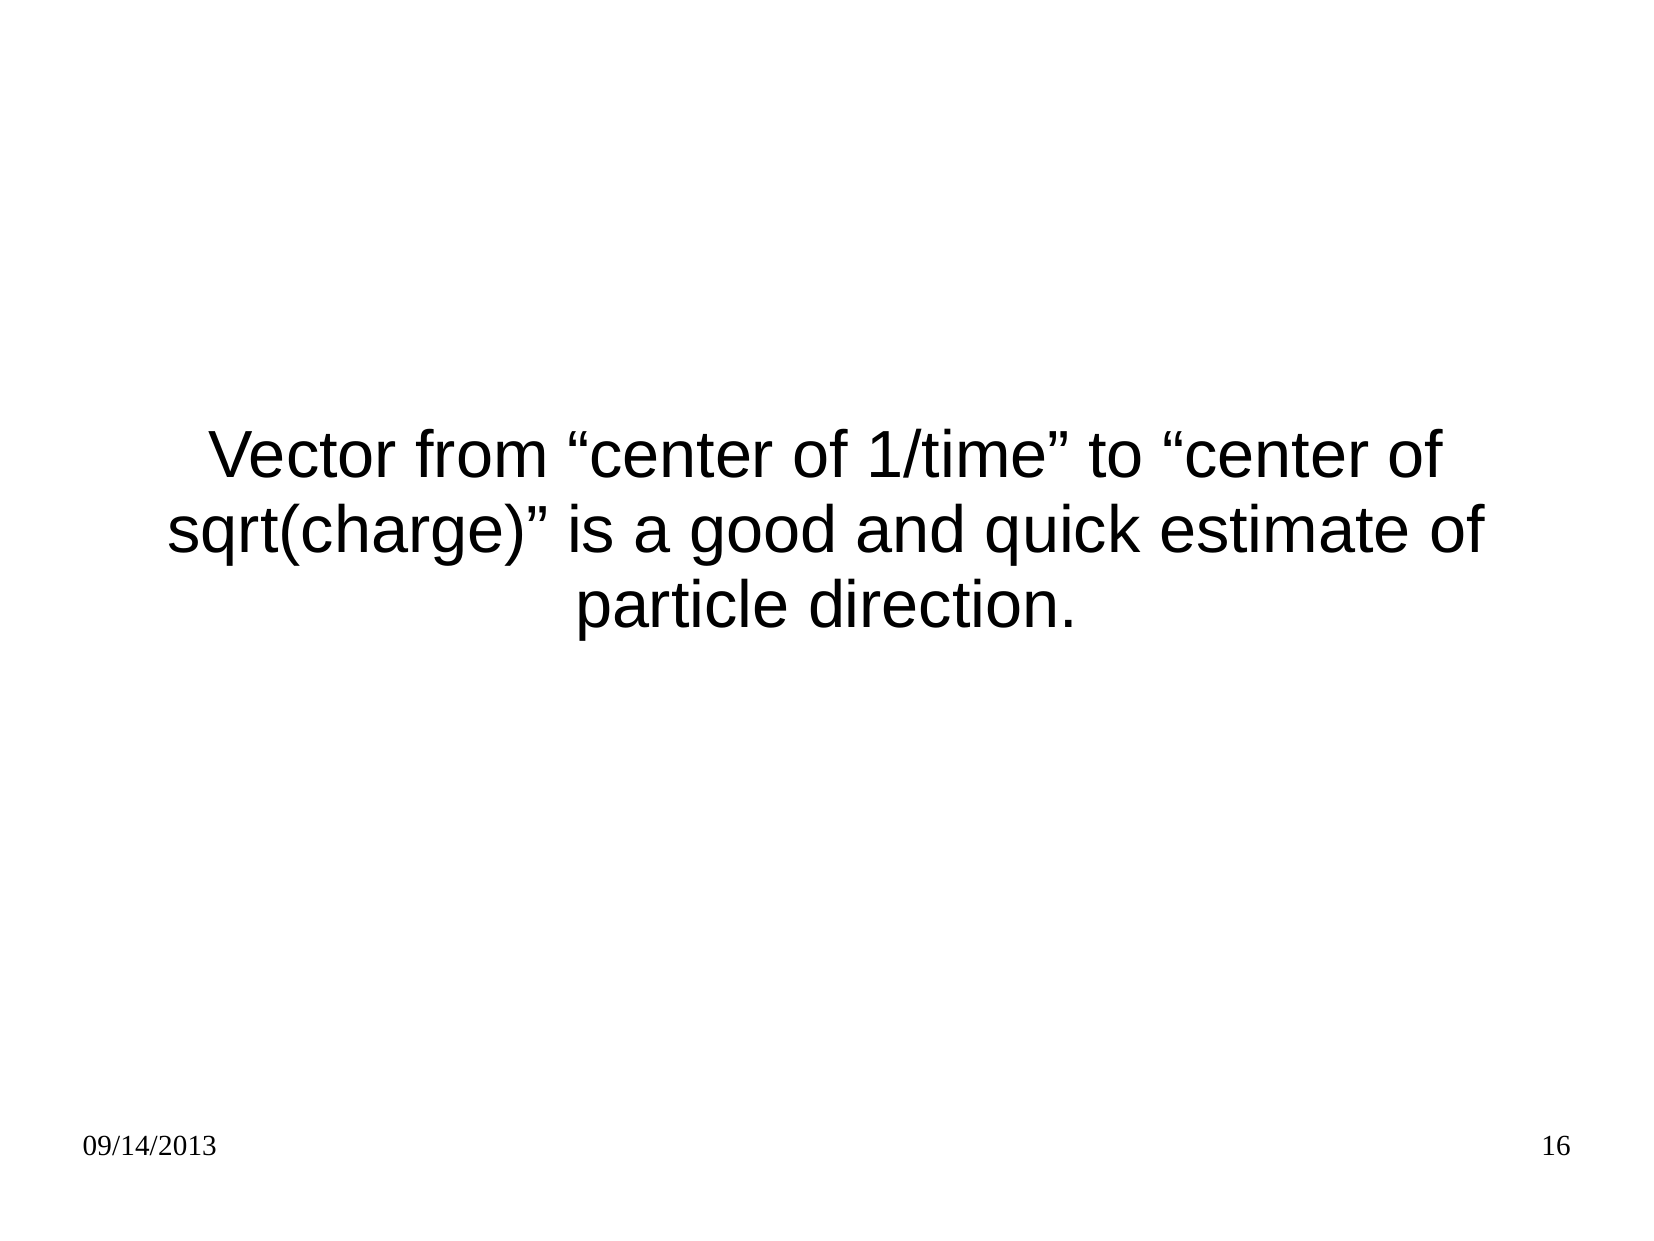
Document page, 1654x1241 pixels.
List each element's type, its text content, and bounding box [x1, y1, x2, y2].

subtitle Vector from “center of 1/time” to “center of sqrt(charge)” is a good and quick estimate of particle direction. [82, 49, 1571, 1010]
